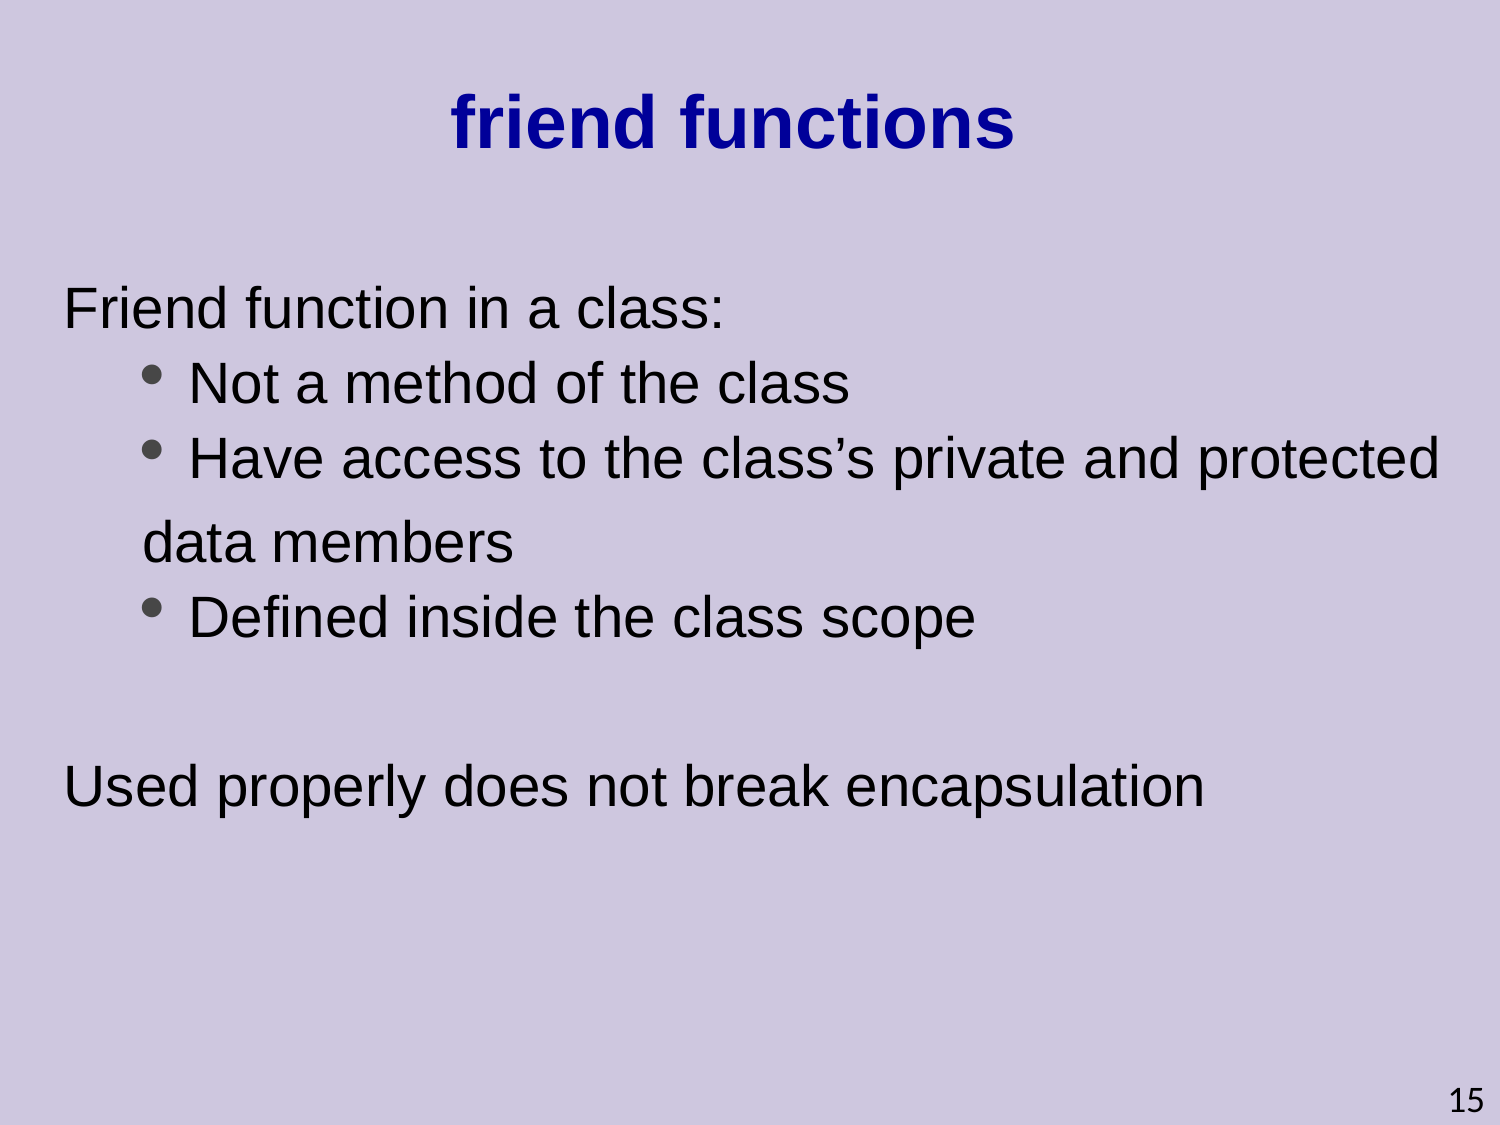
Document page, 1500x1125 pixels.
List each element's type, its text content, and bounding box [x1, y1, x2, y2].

text_box <number> [1428, 1069, 1500, 1125]
list Friend function in a class: Not a method of the class Have access to the class’s private and protected data members Defined inside the class scope Used properly does not break encapsulation [49, 188, 1488, 981]
title friend functions [0, 17, 1468, 220]
